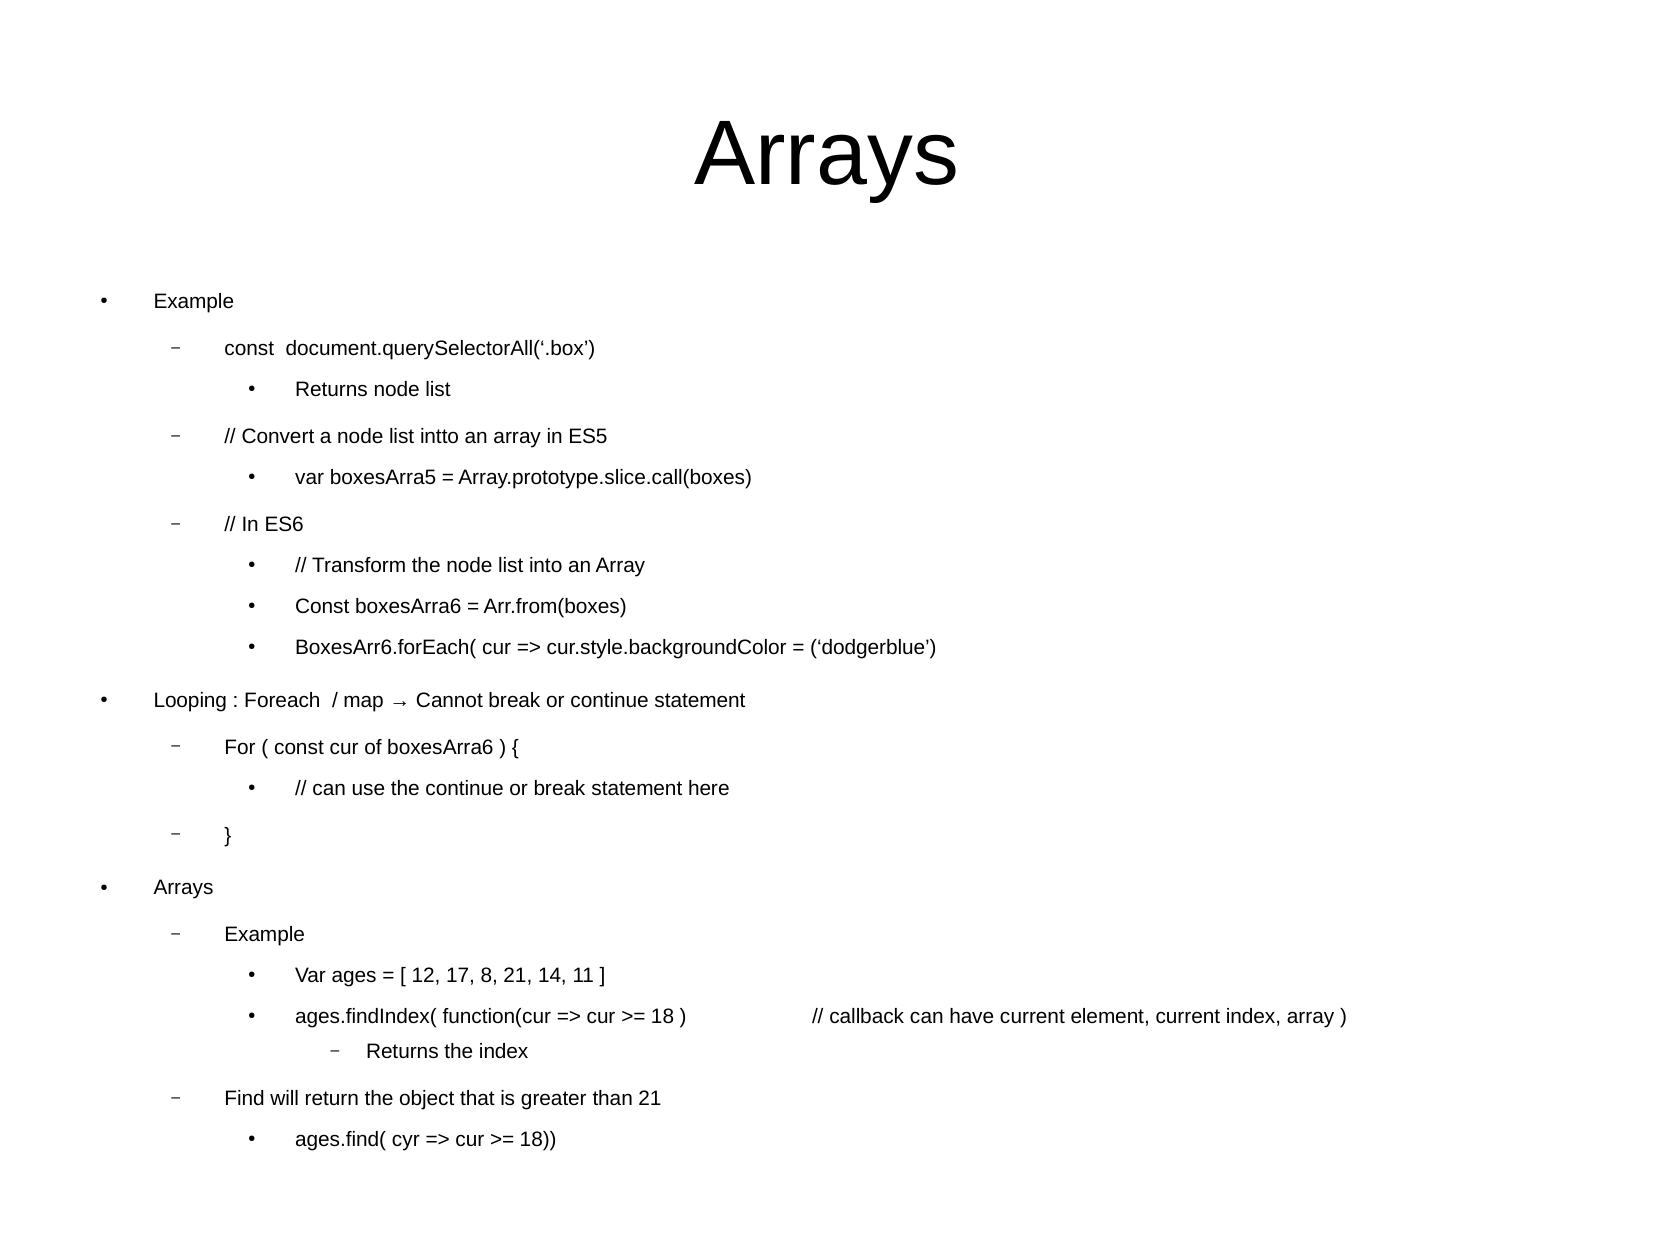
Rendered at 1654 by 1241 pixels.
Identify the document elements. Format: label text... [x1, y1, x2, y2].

list Example const document.querySelectorAll(‘.box’) Returns node list // Convert a node list intto an array in ES5 var boxesArra5 = Array.prototype.slice.call(boxes) // In ES6 // Transform the node list into an Array Const boxesArra6 = Arr.from(boxes) BoxesArr6.forEach( cur => cur.style.backgroundColor = (‘dodgerblue’) Looping : Foreach / map → Cannot break or continue statement For ( const cur of boxesArra6 ) { // can use the continue or break statement here } Arrays Example Var ages = [ 12, 17, 8, 21, 14, 11 ] ages.findIndex( function(cur => cur >= 18 ) // callback can have current element, current index, array ) Returns the index Find will return the object that is greater than 21 ages.find( cyr => cur >= 18)) [82, 290, 1571, 1229]
title Arrays [82, 49, 1571, 257]
